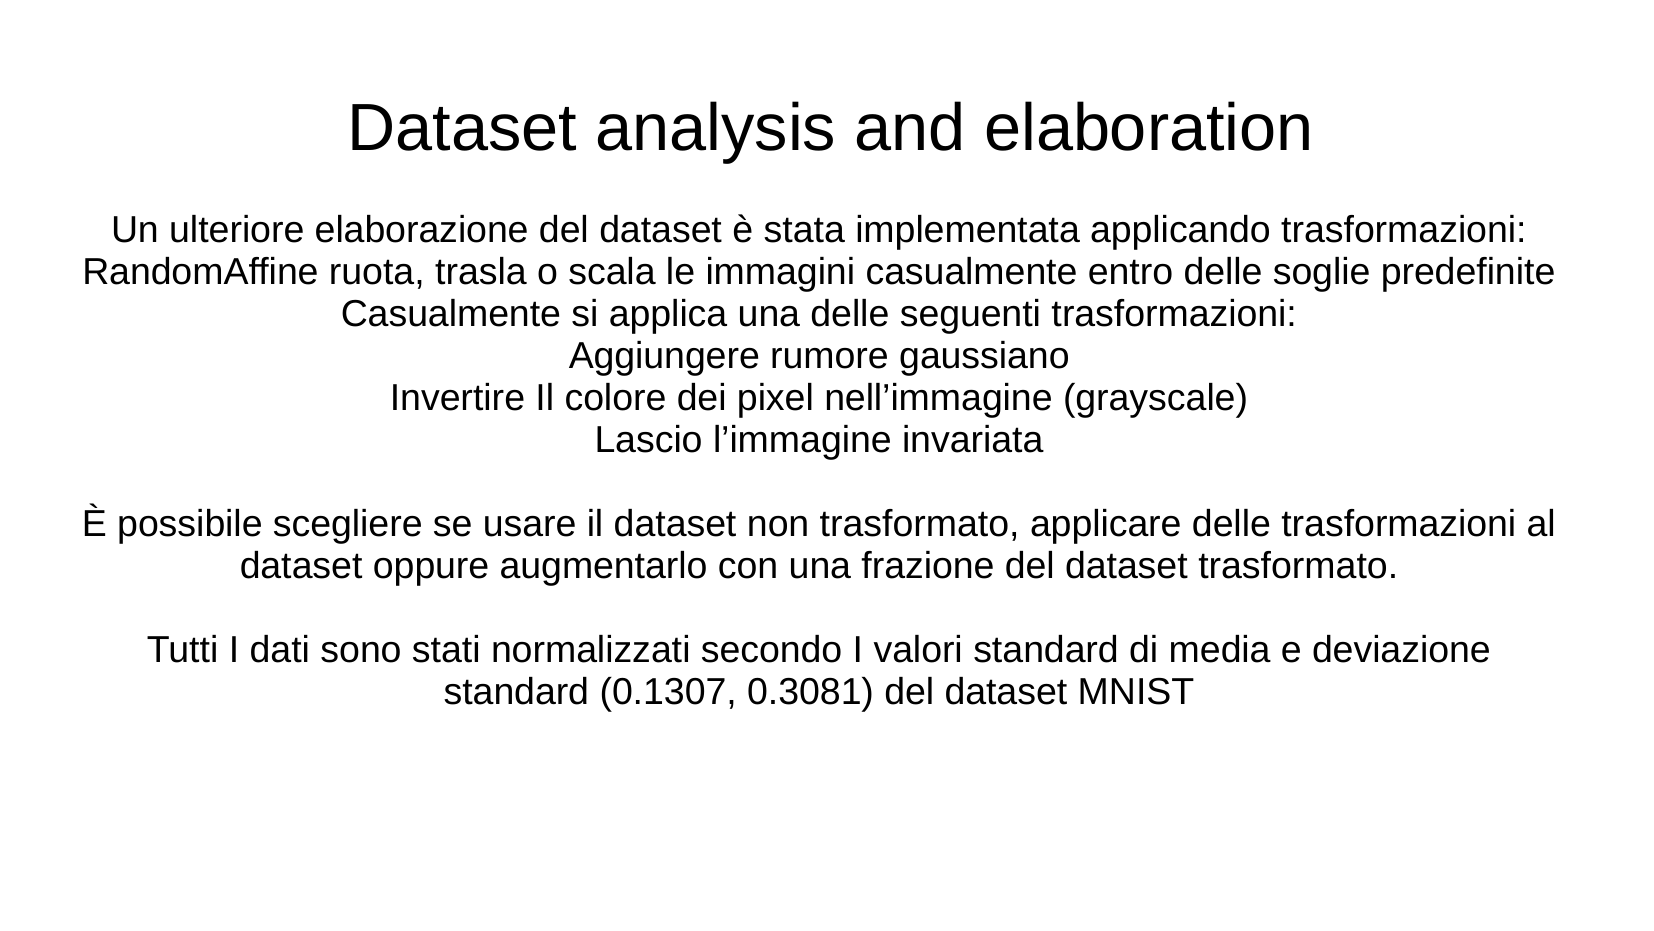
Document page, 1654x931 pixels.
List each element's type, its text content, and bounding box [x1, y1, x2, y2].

text_box Un ulteriore elaborazione del dataset è stata implementata applicando trasformazioni: RandomAffine ruota, trasla o scala le immagini casualmente entro delle soglie predefinite Casualmente si applica una delle seguenti trasformazioni: Aggiungere rumore gaussiano Invertire Il colore dei pixel nell’immagine (grayscale) Lascio l’immagine invariata È possibile scegliere se usare il dataset non trasformato, applicare delle trasformazioni al dataset oppure augmentarlo con una frazione del dataset trasformato. Tutti I dati sono stati normalizzati secondo I valori standard di media e deviazione standard (0.1307, 0.3081) del dataset MNIST [75, 208, 1564, 713]
subtitle Dataset analysis and elaboration [86, 67, 1576, 188]
